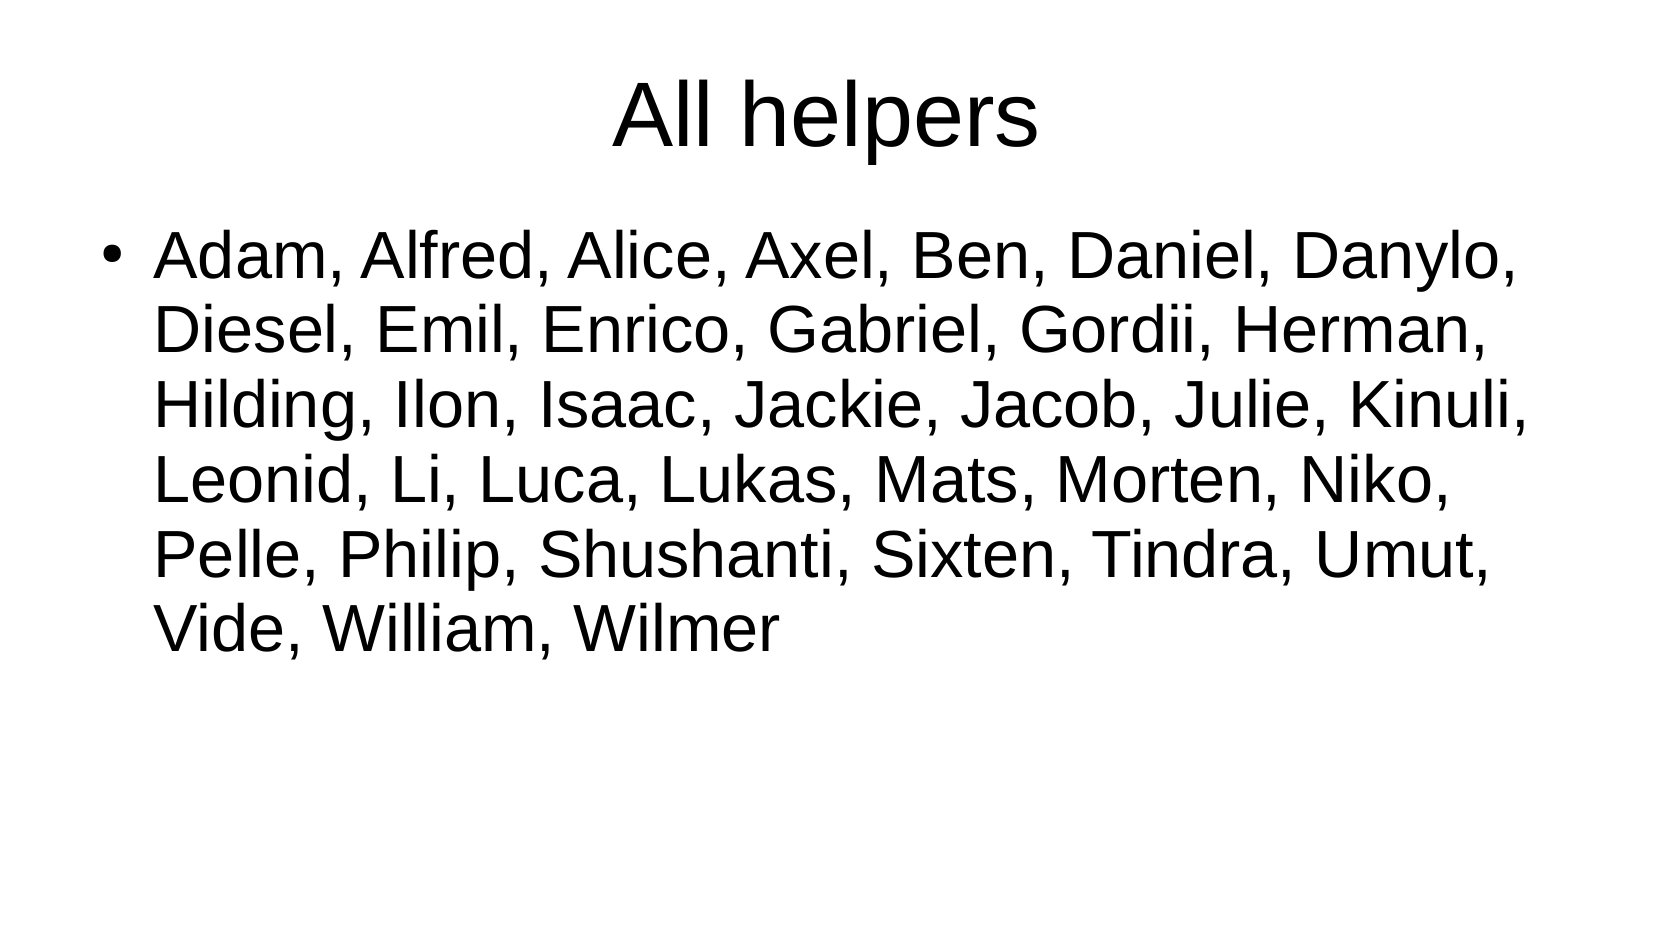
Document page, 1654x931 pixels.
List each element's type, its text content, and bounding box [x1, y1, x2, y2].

title All helpers [82, 37, 1571, 193]
list Adam, Alfred, Alice, Axel, Ben, Daniel, Danylo, Diesel, Emil, Enrico, Gabriel, Gordii, Herman, Hilding, Ilon, Isaac, Jackie, Jacob, Julie, Kinuli, Leonid, Li, Luca, Lukas, Mats, Morten, Niko, Pelle, Philip, Shushanti, Sixten, Tindra, Umut, Vide, William, Wilmer [82, 217, 1571, 758]
